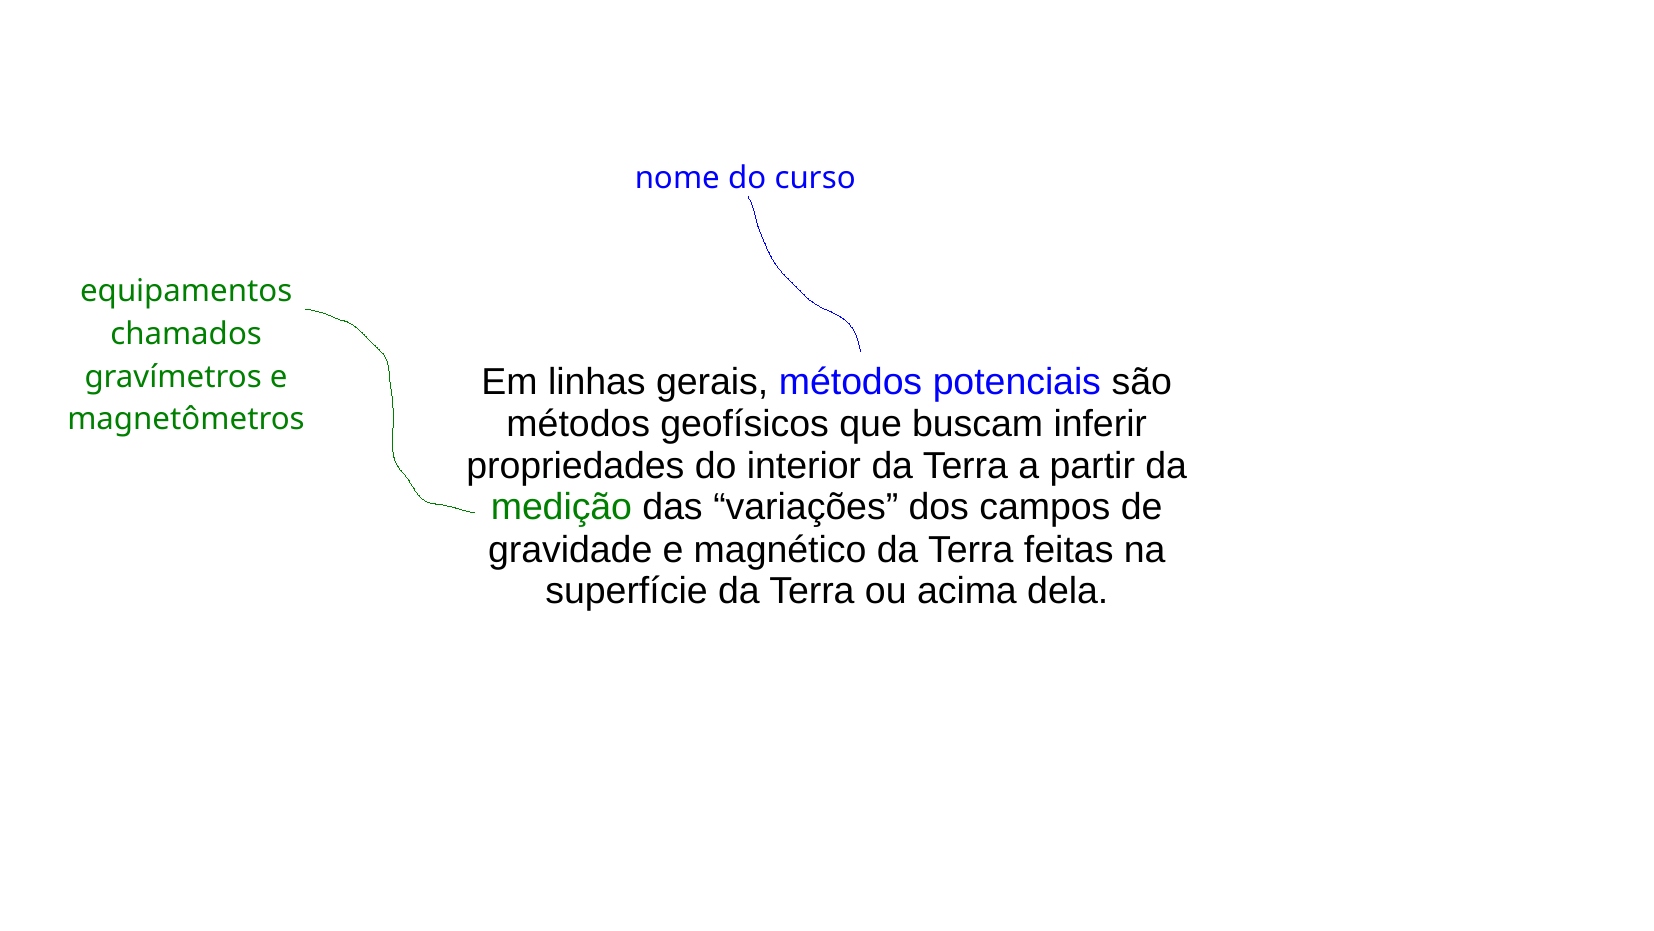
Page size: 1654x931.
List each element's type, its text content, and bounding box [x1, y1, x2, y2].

text_box Em linhas gerais, métodos potenciais são métodos geofísicos que buscam inferir propriedades do interior da Terra a partir da medição das “variações” dos campos de gravidade e magnético da Terra feitas na superfície da Terra ou acima dela. [398, 352, 1255, 620]
text_box nome do curso [620, 147, 863, 197]
text_box equipamentos chamados gravímetros e magnetômetros [52, 260, 384, 414]
